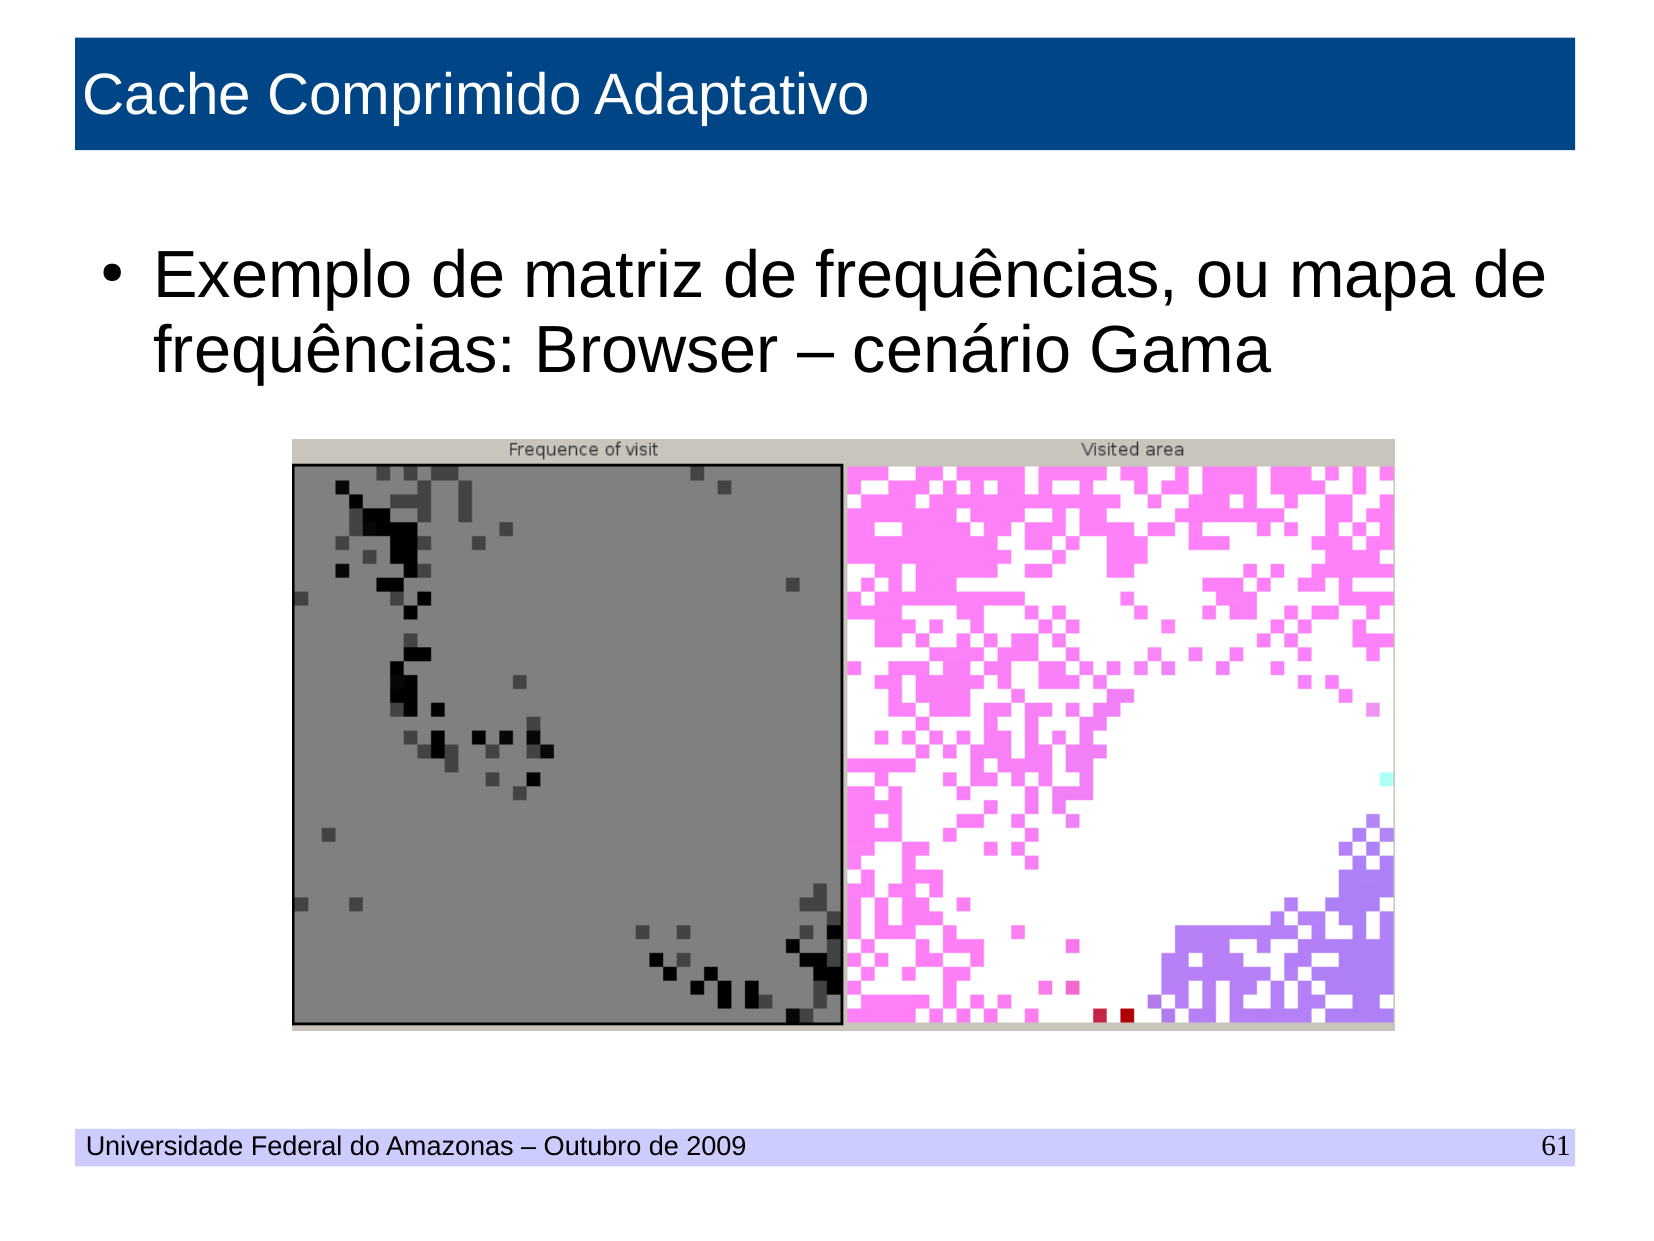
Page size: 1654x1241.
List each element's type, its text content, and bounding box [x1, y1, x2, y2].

picture [292, 439, 1395, 1032]
list Exemplo de matriz de frequências, ou mapa de frequências: Browser – cenário Gama [82, 237, 1571, 1056]
title Cache Comprimido Adaptativo [82, 43, 1571, 145]
